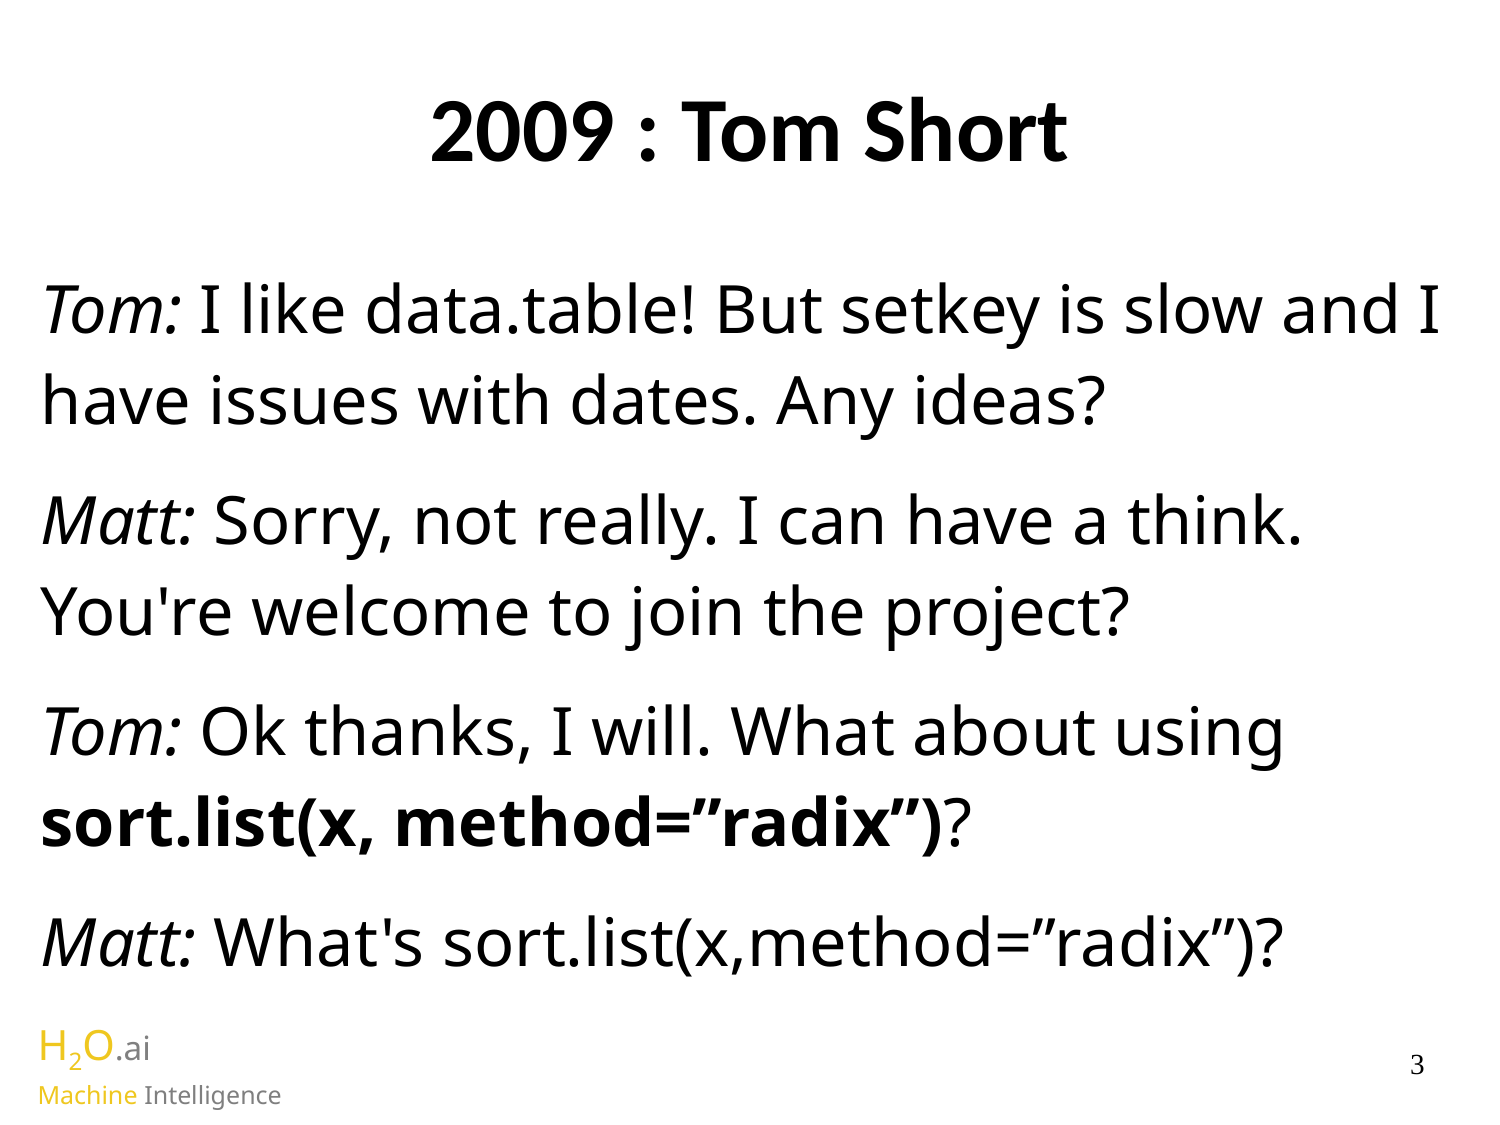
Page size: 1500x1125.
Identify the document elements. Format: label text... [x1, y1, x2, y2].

list Tom: I like data.table! But setkey is slow and I have issues with dates. Any ideas? Matt: Sorry, not really. I can have a think. You're welcome to join the project? Tom: Ok thanks, I will. What about using sort.list(x, method=”radix”)? Matt: What's sort.list(x,method=”radix”)? [0, 262, 1500, 1125]
title 2009 : Tom Short [75, 15, 1425, 262]
